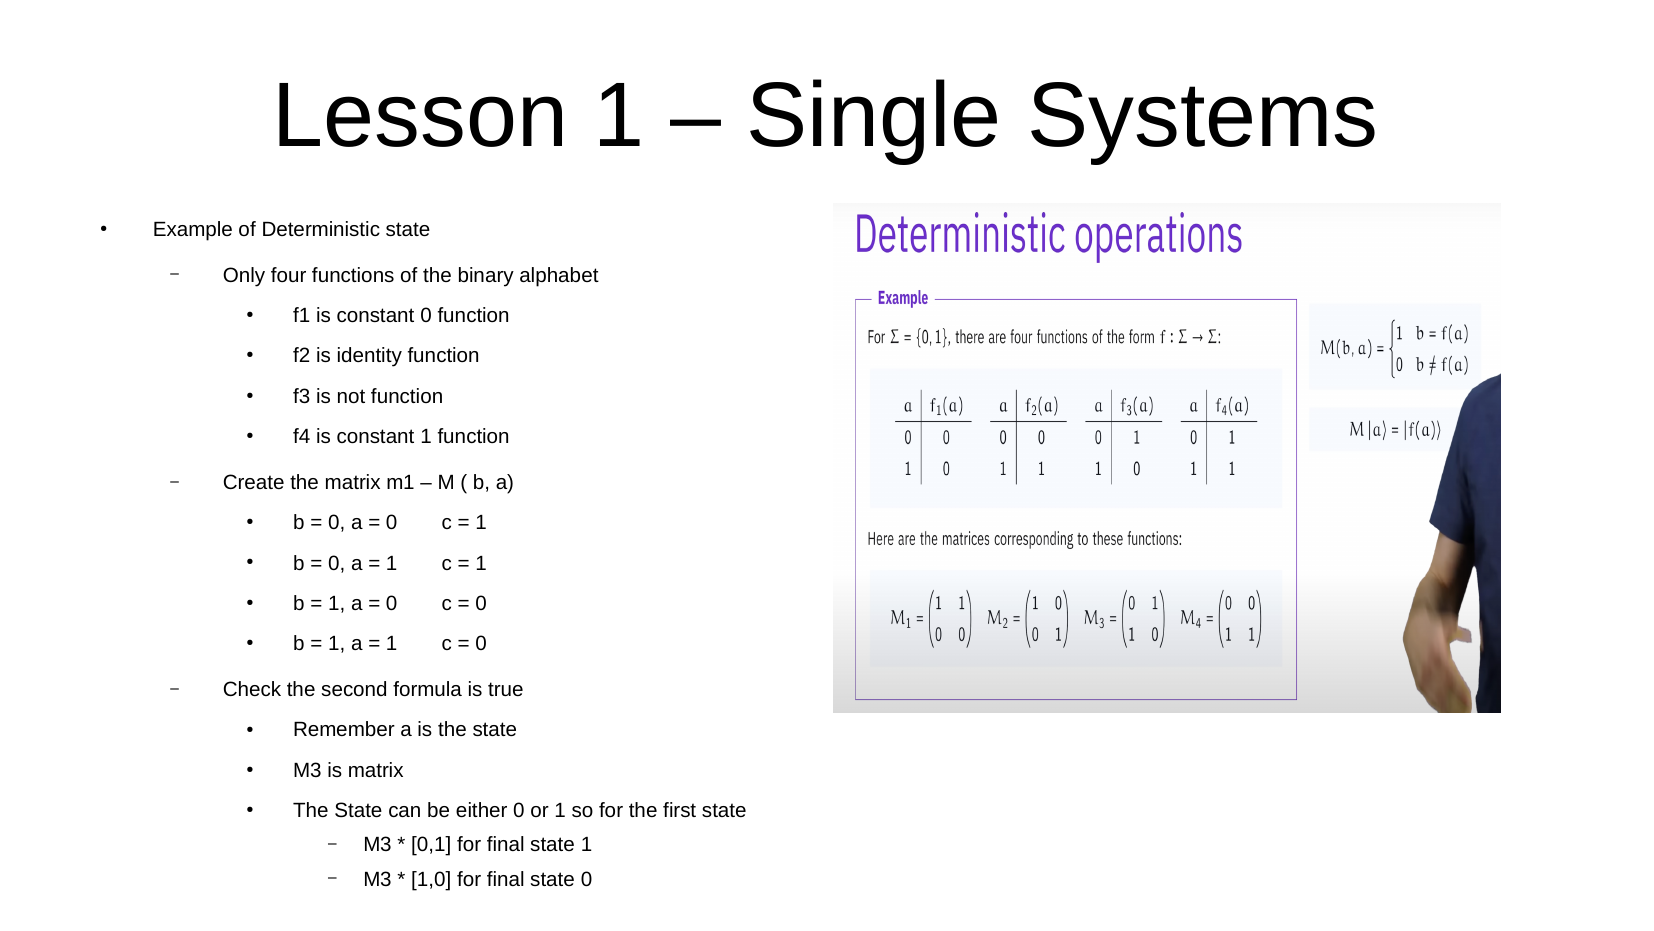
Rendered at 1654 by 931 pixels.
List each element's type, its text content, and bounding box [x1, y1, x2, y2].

list Example of Deterministic state Only four functions of the binary alphabet f1 is constant 0 function f2 is identity function f3 is not function f4 is constant 1 function Create the matrix m1 – M ( b, a) b = 0, a = 0 c = 1 b = 0, a = 1 c = 1 b = 1, a = 0 c = 0 b = 1, a = 1 c = 0 Check the second formula is true Remember a is the state M3 is matrix The State can be either 0 or 1 so for the first state M3 * [0,1] for final state 1 M3 * [1,0] for final state 0 [82, 217, 1613, 901]
picture [833, 203, 1501, 713]
title Lesson 1 – Single Systems [82, 37, 1571, 193]
